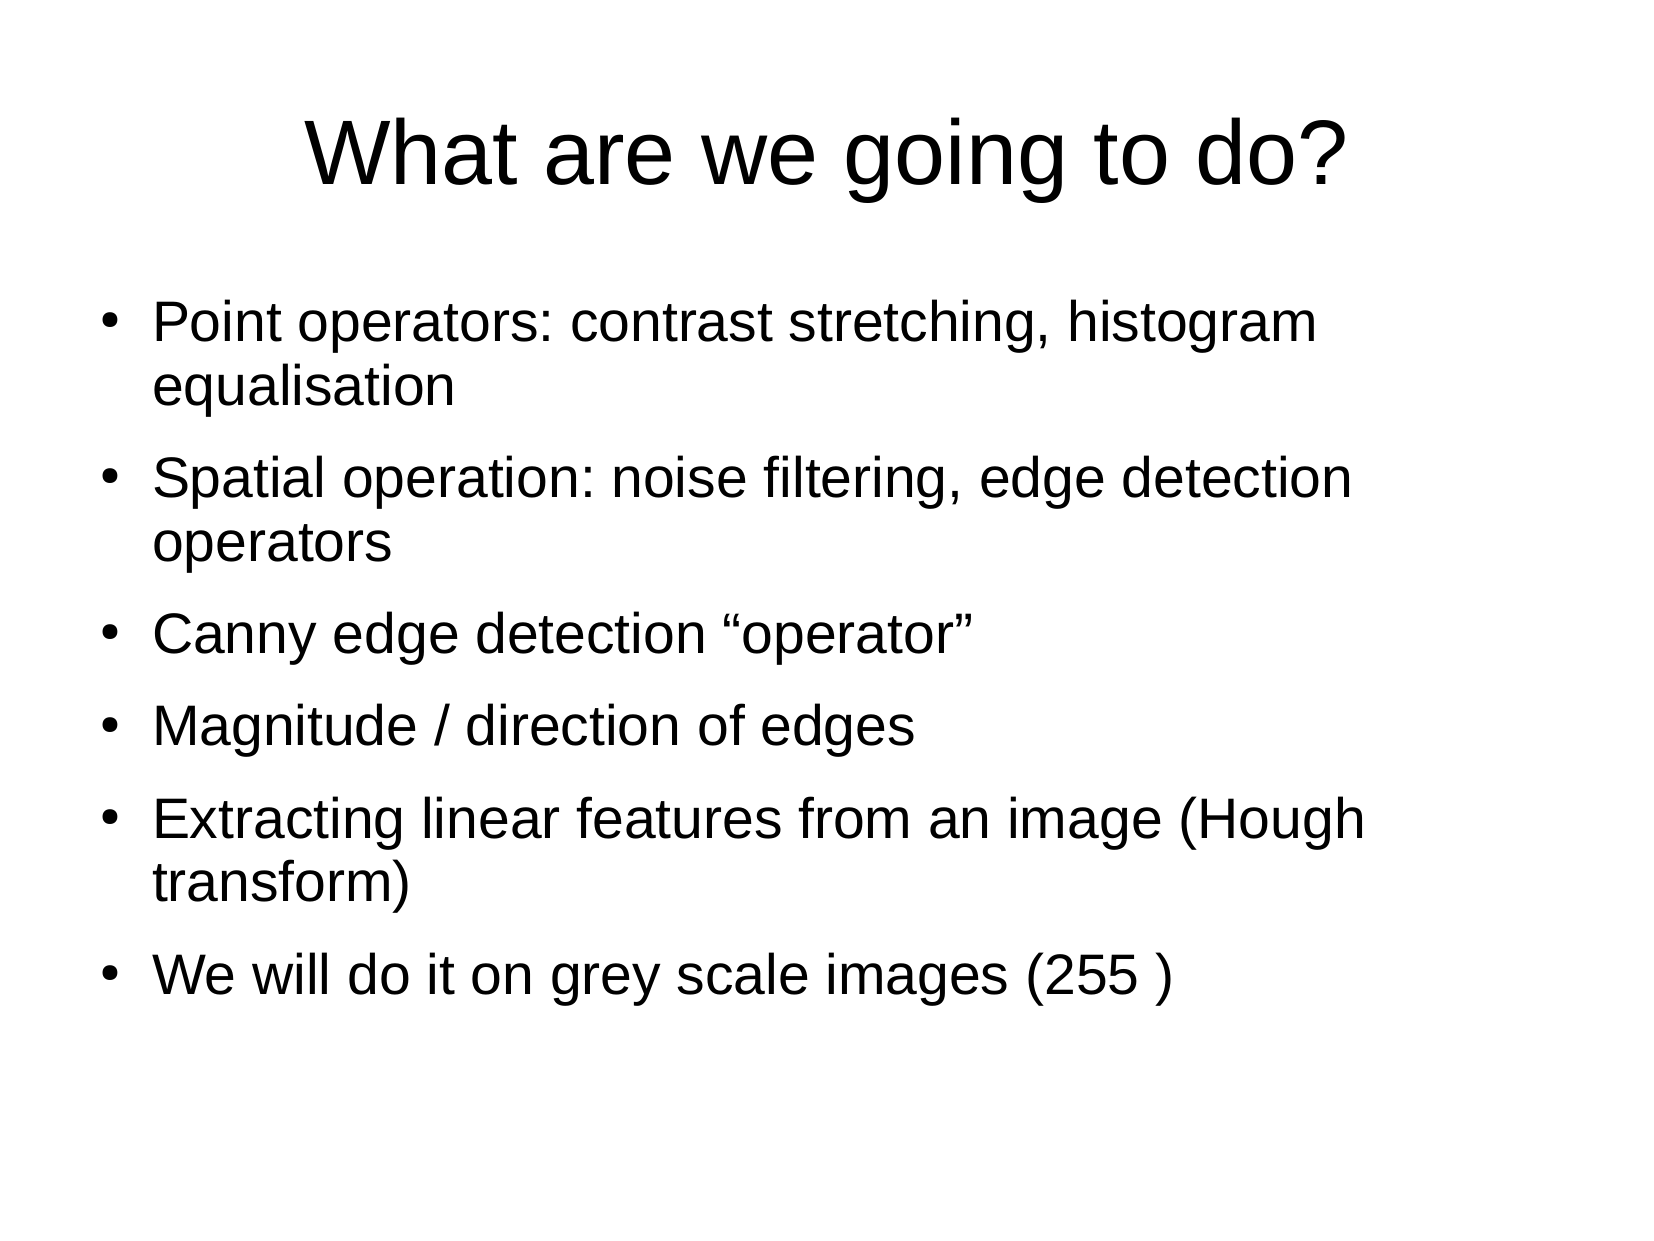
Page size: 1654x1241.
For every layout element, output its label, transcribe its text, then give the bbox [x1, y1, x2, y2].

title What are we going to do? [82, 49, 1571, 257]
list Point operators: contrast stretching, histogram equalisation Spatial operation: noise filtering, edge detection operators Canny edge detection “operator” Magnitude / direction of edges Extracting linear features from an image (Hough transform) We will do it on grey scale images (255 ) [82, 290, 1538, 1010]
